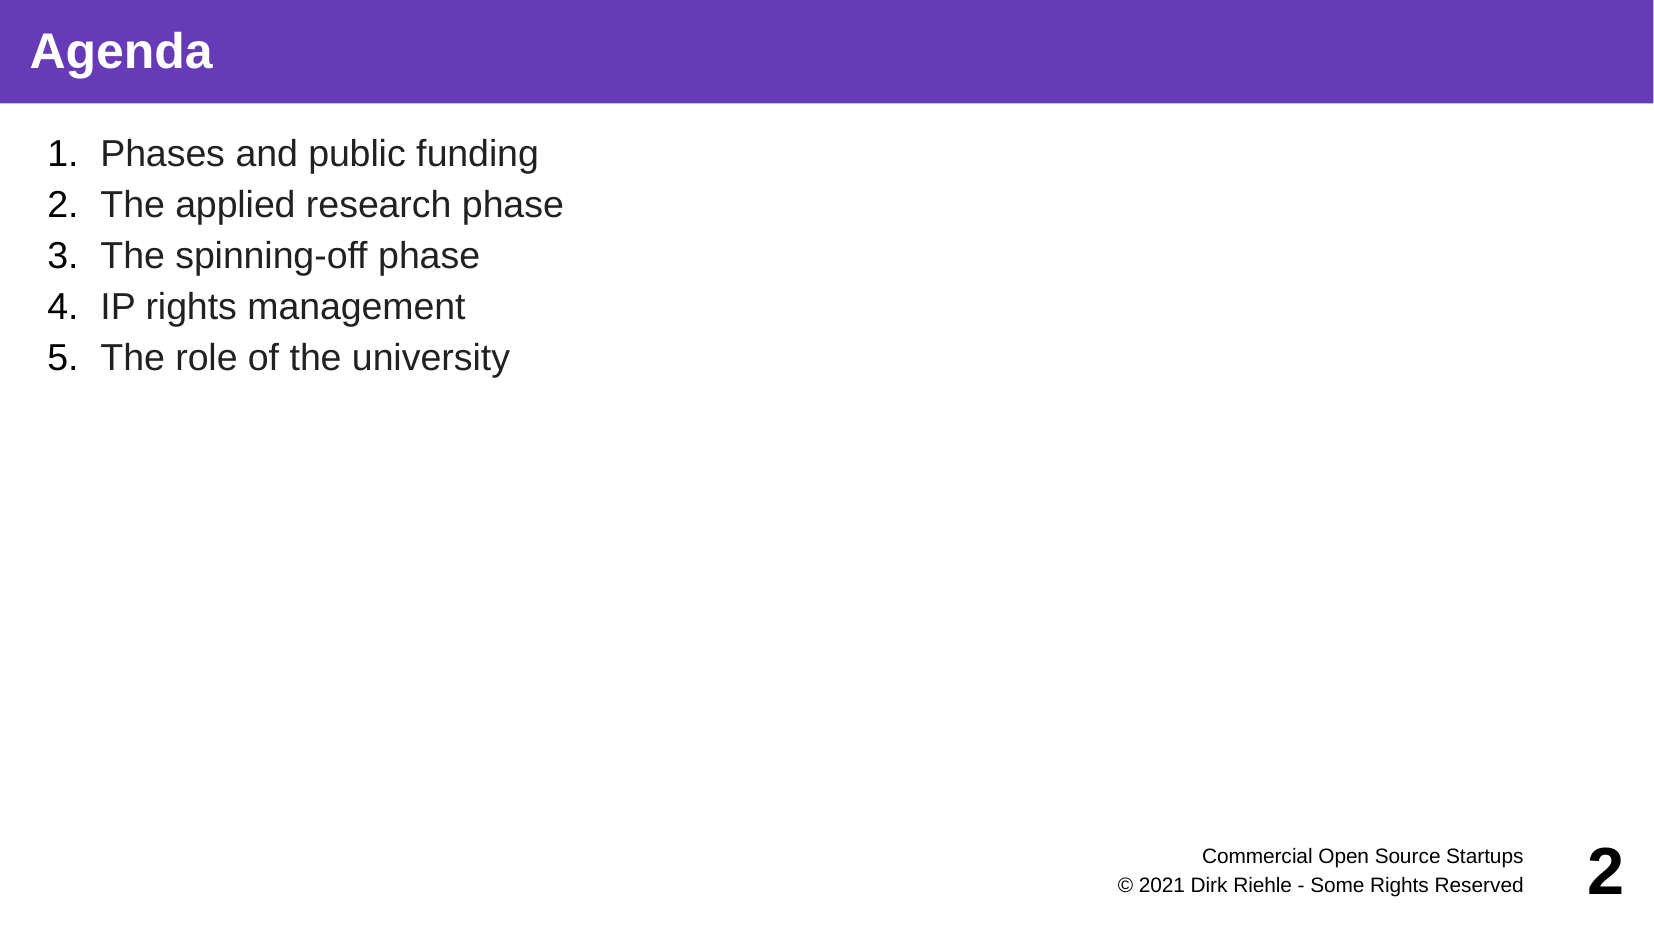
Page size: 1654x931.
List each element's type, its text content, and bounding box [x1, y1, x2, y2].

list Phases and public funding The applied research phase The spinning-off phase IP rights management The role of the university [29, 132, 1625, 813]
title Agenda [0, 0, 1654, 104]
